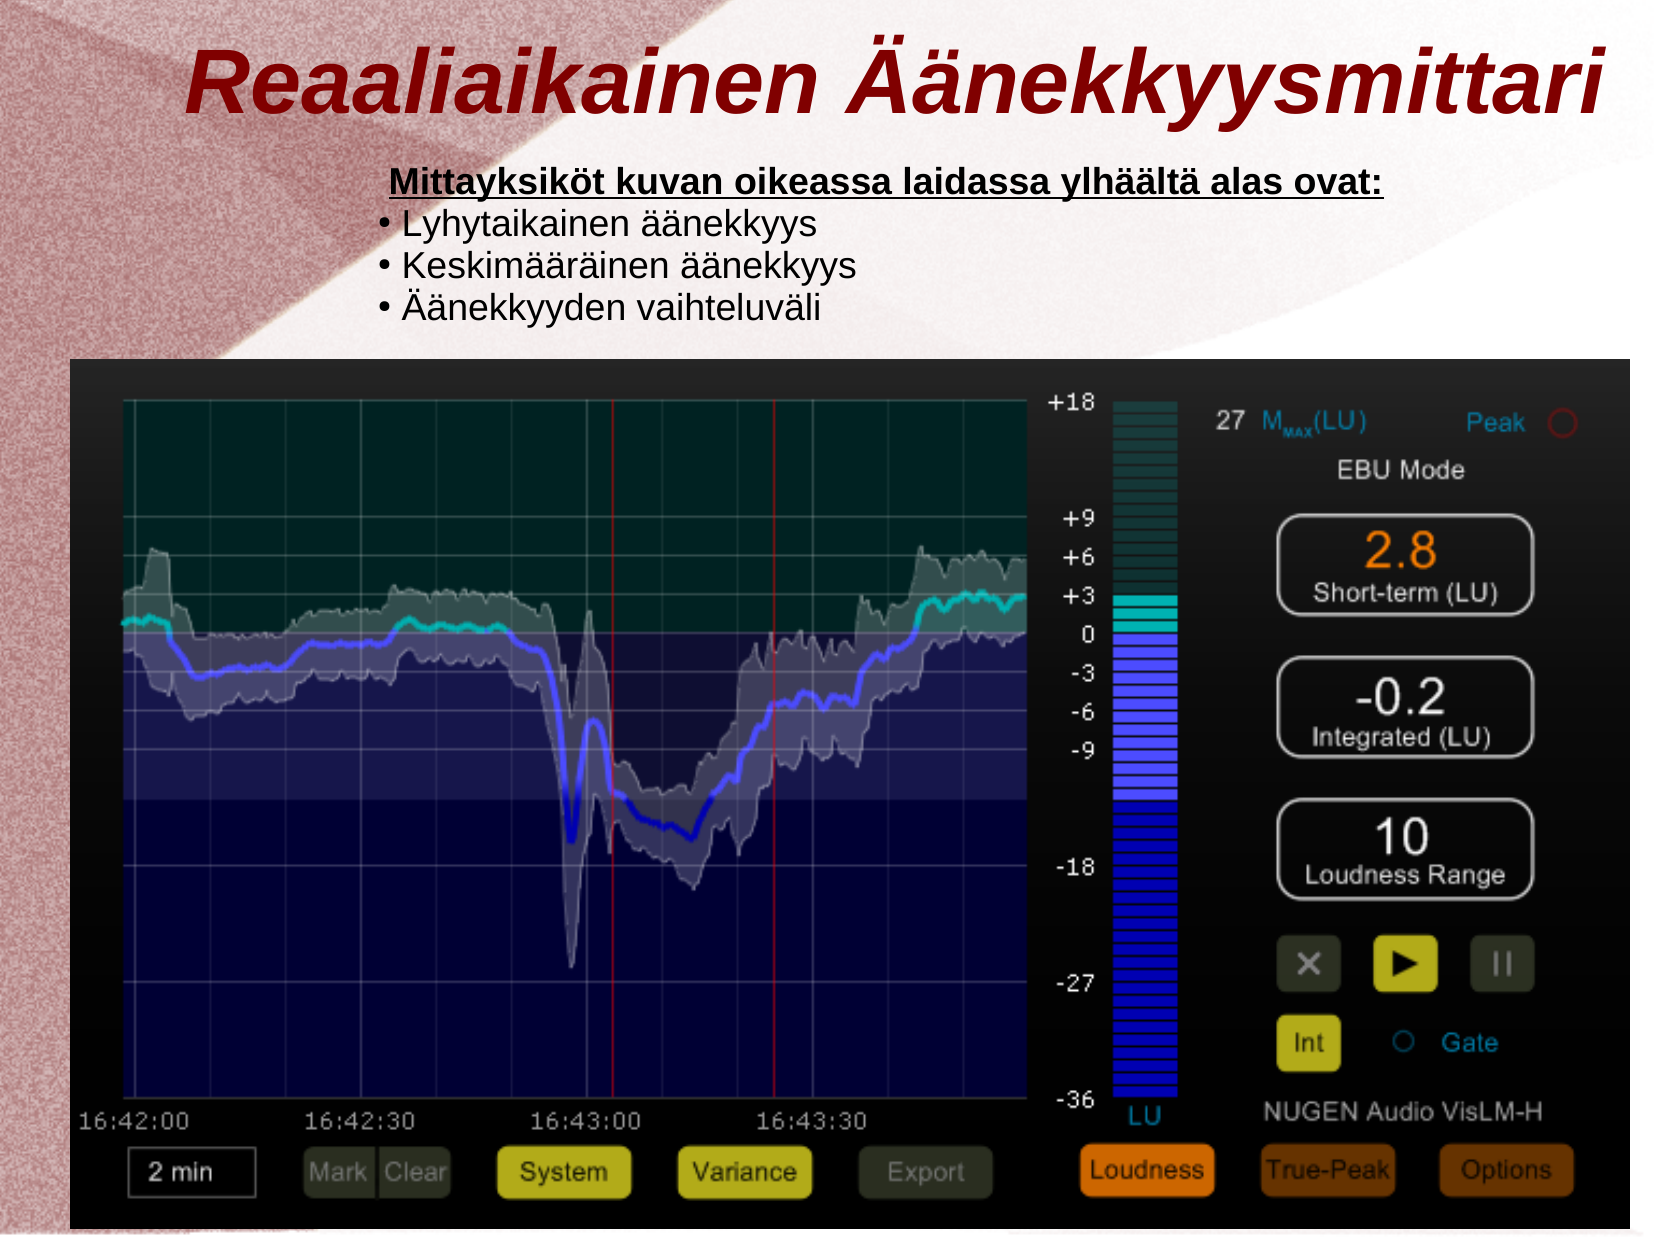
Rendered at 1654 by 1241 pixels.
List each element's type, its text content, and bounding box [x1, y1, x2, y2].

subtitle Mittayksiköt kuvan oikeassa laidassa ylhäältä alas ovat: Lyhytaikainen äänekkyys Keskimääräinen äänekkyys Äänekkyyden vaihteluväli [377, 160, 1406, 329]
picture [0, 0, 1654, 1241]
title Reaaliaikainen Äänekkyysmittari [106, 23, 1607, 140]
